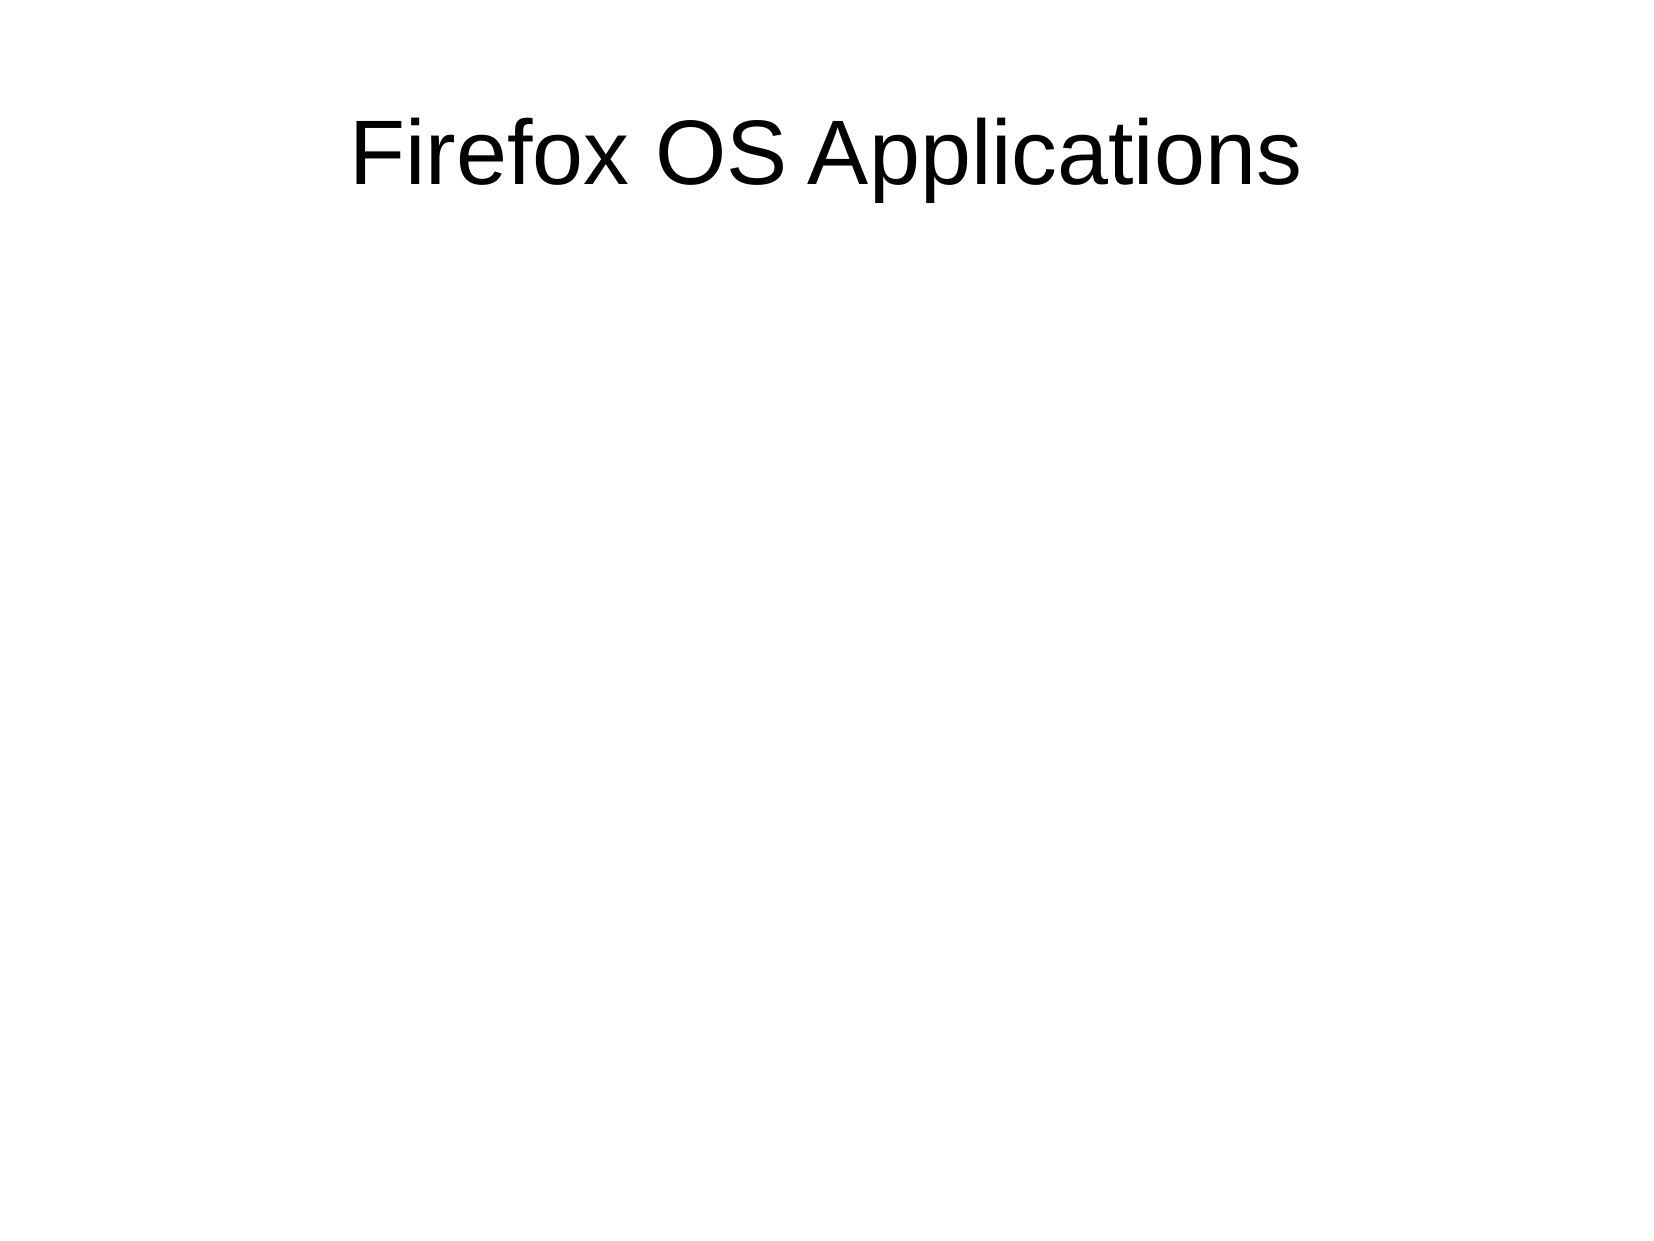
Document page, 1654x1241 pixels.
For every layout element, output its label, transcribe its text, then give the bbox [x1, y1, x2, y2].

title Firefox OS Applications [82, 49, 1571, 257]
